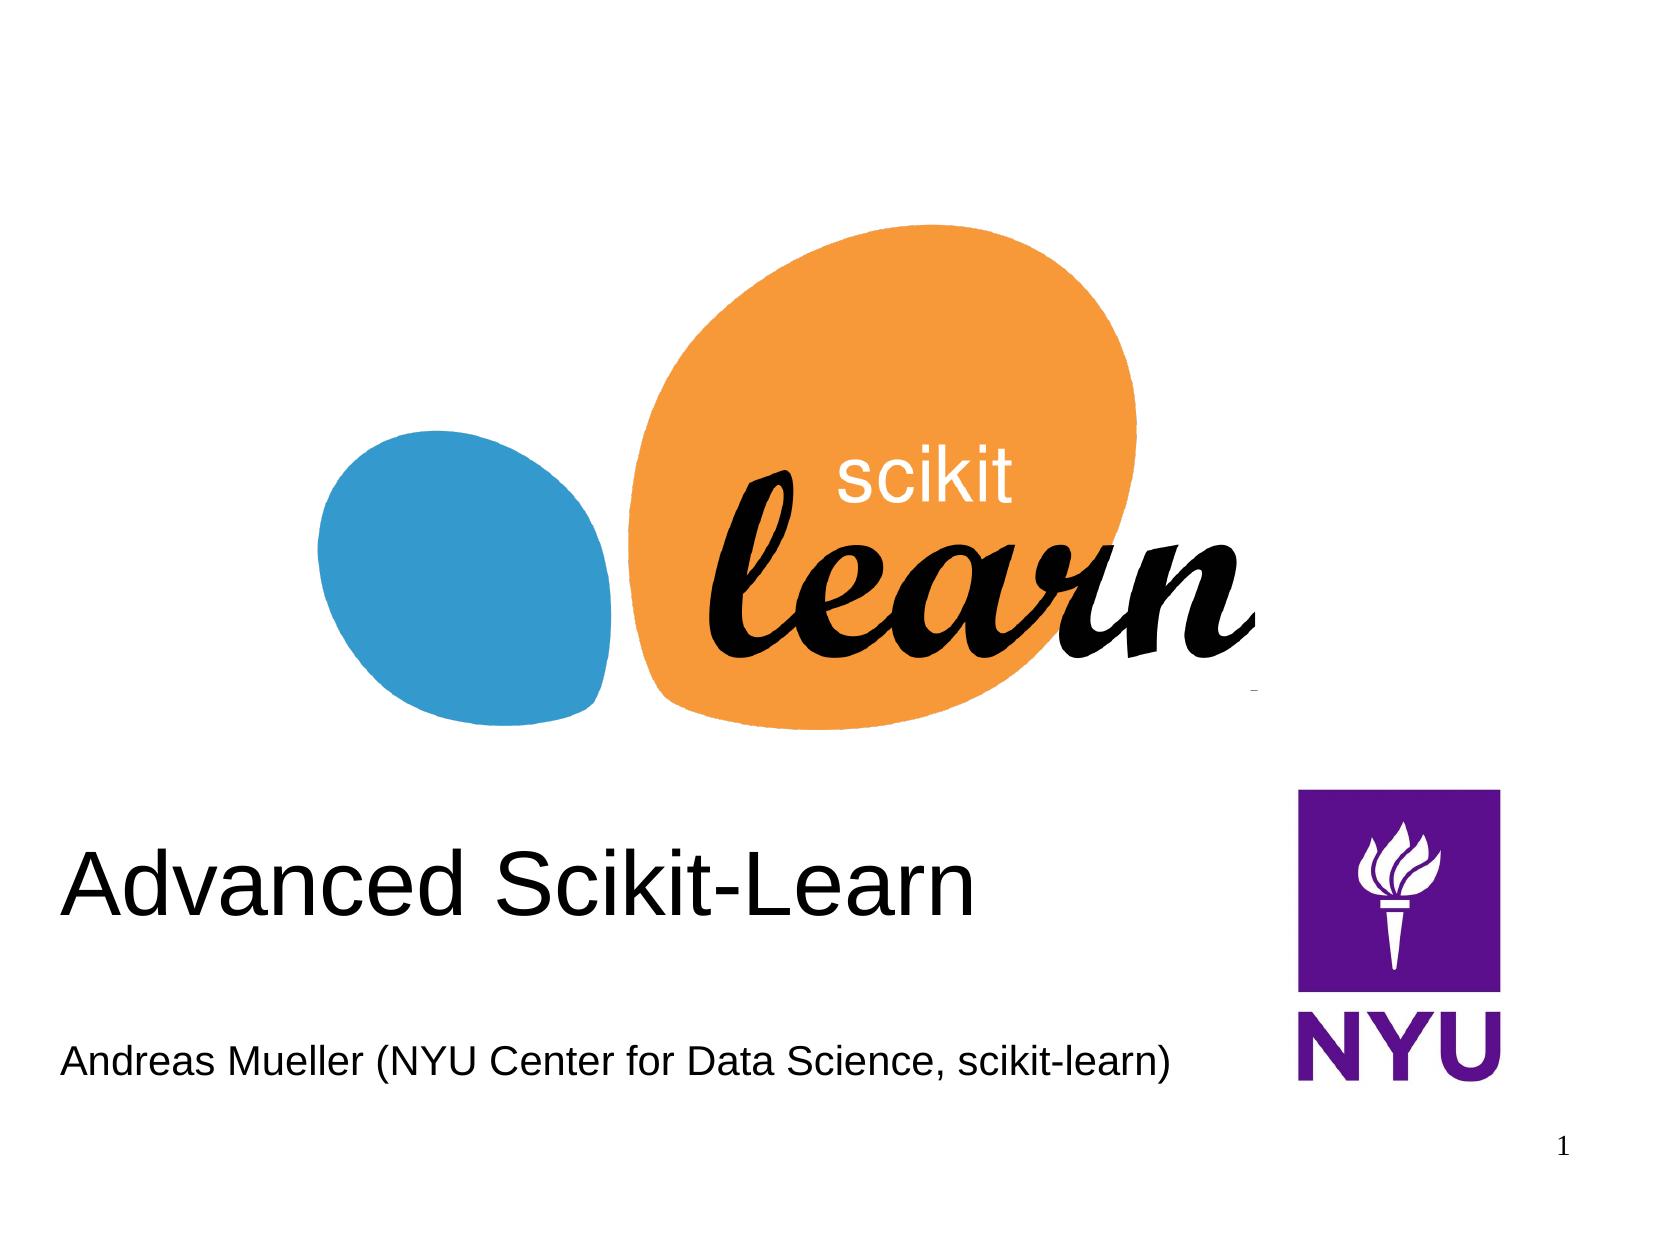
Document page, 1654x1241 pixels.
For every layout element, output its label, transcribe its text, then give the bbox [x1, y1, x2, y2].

picture [296, 104, 1569, 1099]
title Advanced Scikit-Learn Andreas Mueller (NYU Center for Data Science, scikit-learn) [60, 832, 1230, 1085]
